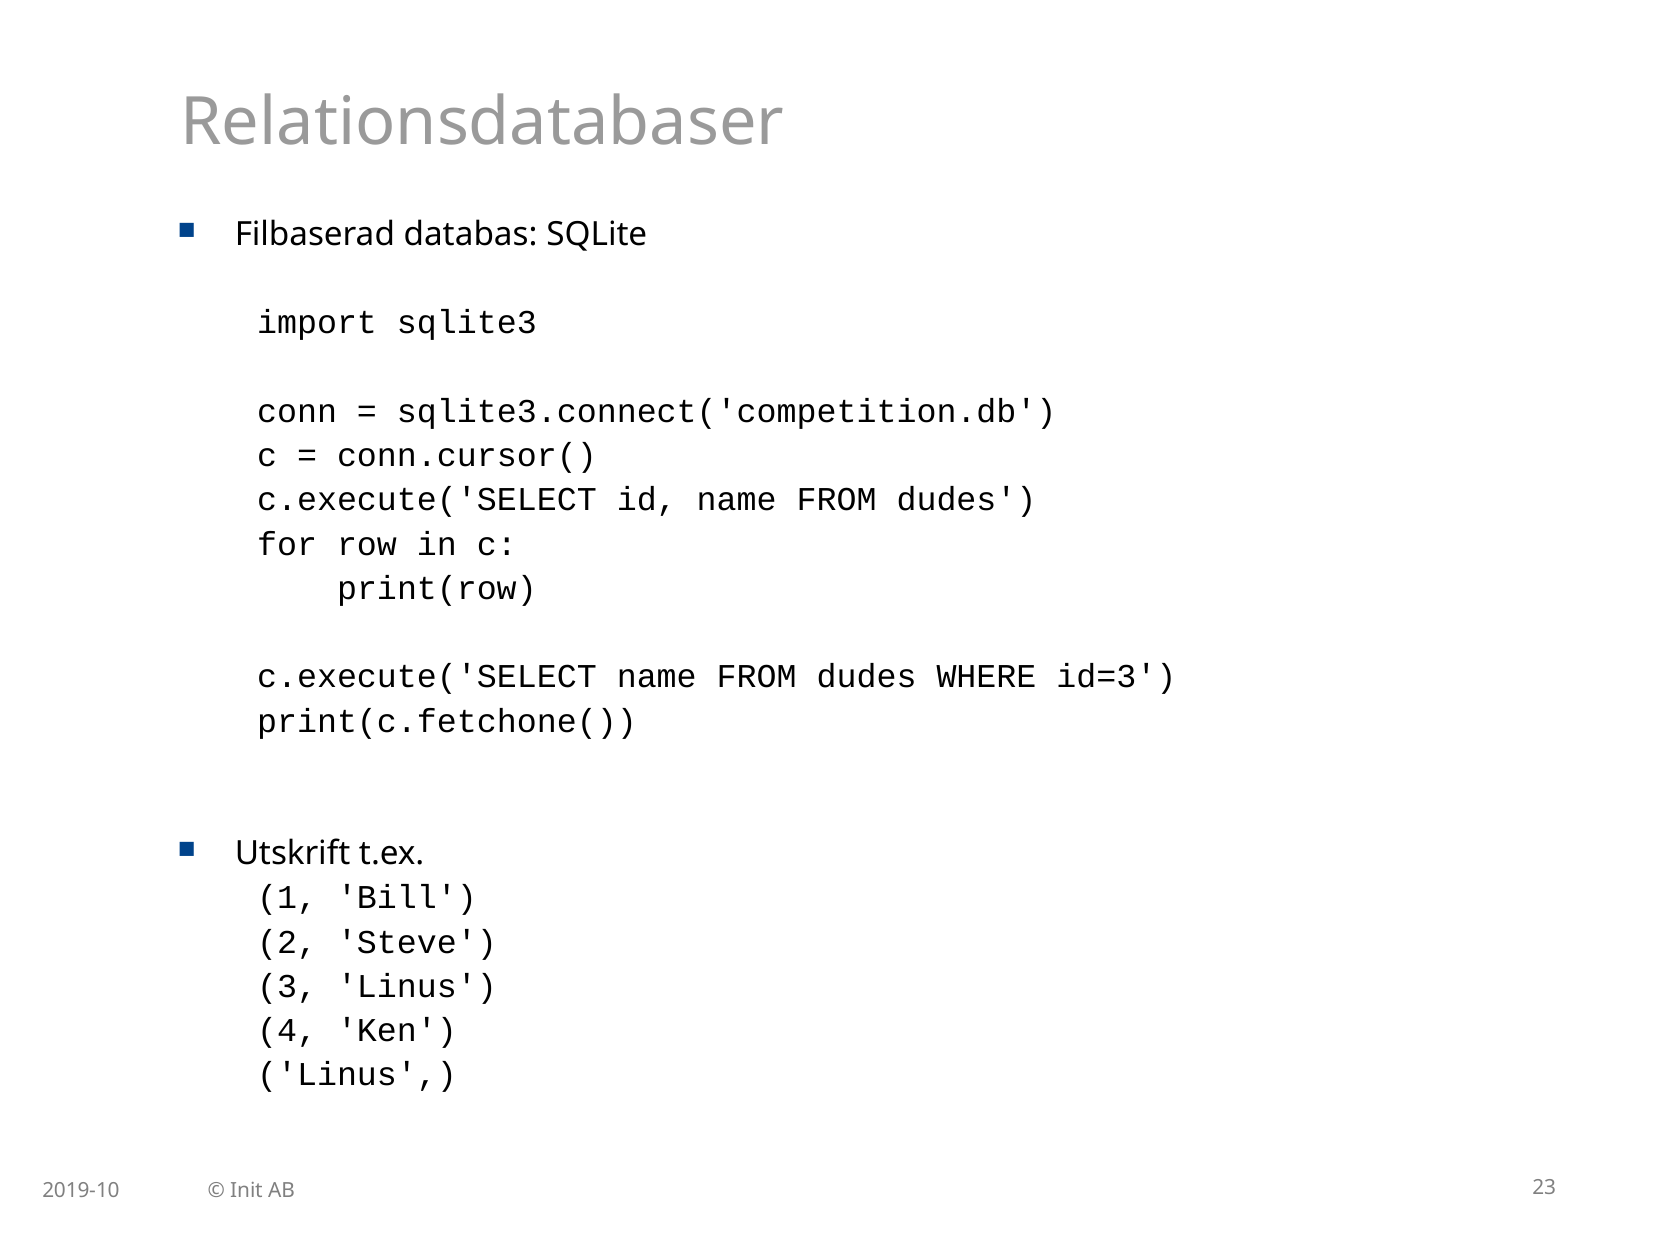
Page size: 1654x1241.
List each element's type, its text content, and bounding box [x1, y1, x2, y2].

text_box <nummer> [1488, 1143, 1571, 1210]
text_box © Init AB [192, 1143, 1461, 1210]
text_box 2019-10 [27, 1143, 166, 1210]
text_box Relationsdatabaser [165, 0, 1489, 166]
text_box Filbaserad databas: SQLite import sqlite3 conn = sqlite3.connect('competition.db') c = conn.cursor() c.execute('SELECT id, name FROM dudes') for row in c: print(row) c.execute('SELECT name FROM dudes WHERE id=3') print(c.fetchone()) Utskrift t.ex. (1, 'Bill') (2, 'Steve') (3, 'Linus') (4, 'Ken') ('Linus',) [165, 209, 1489, 1061]
